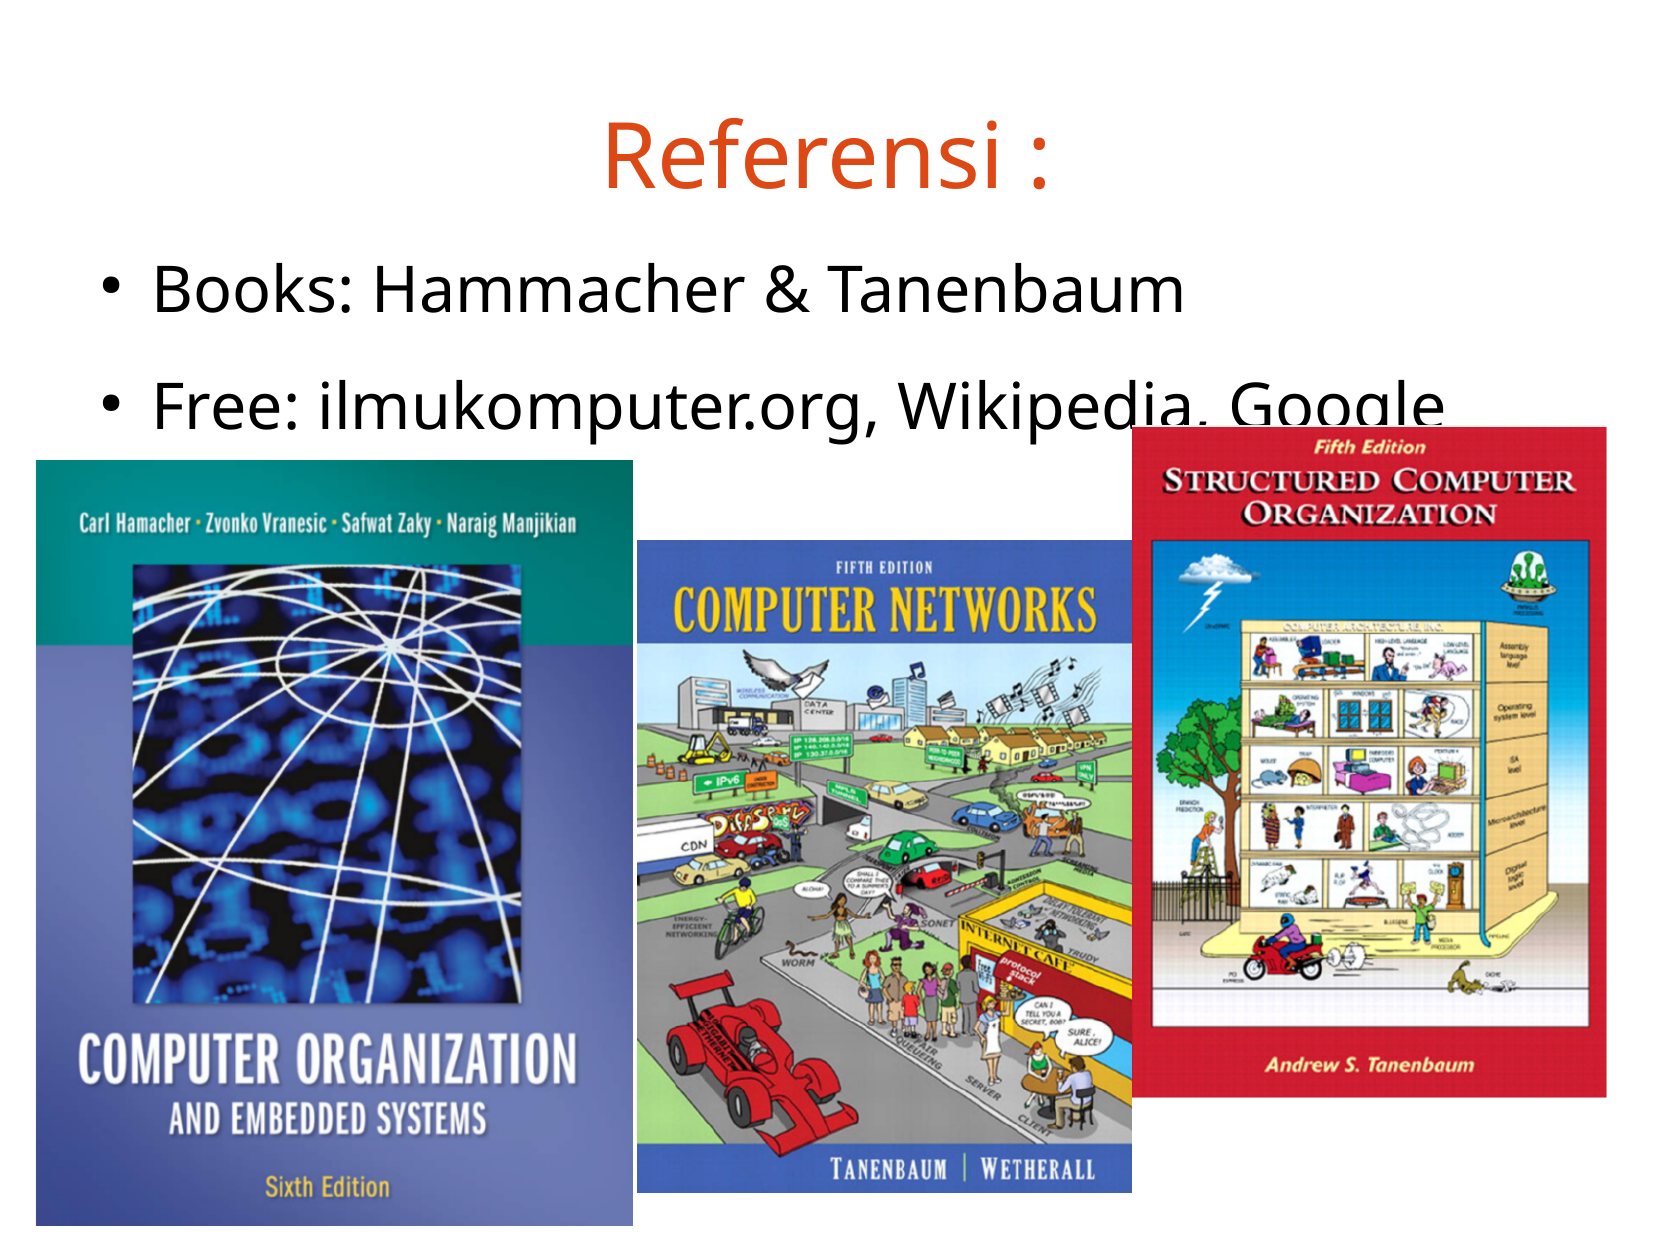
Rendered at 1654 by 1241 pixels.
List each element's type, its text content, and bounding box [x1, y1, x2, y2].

list Books: Hammacher & Tanenbaum Free: ilmukomputer.org, Wikipedia, Google [82, 243, 1571, 449]
title Referensi : [82, 49, 1571, 243]
picture [35, 460, 633, 1226]
picture [637, 425, 1607, 1193]
